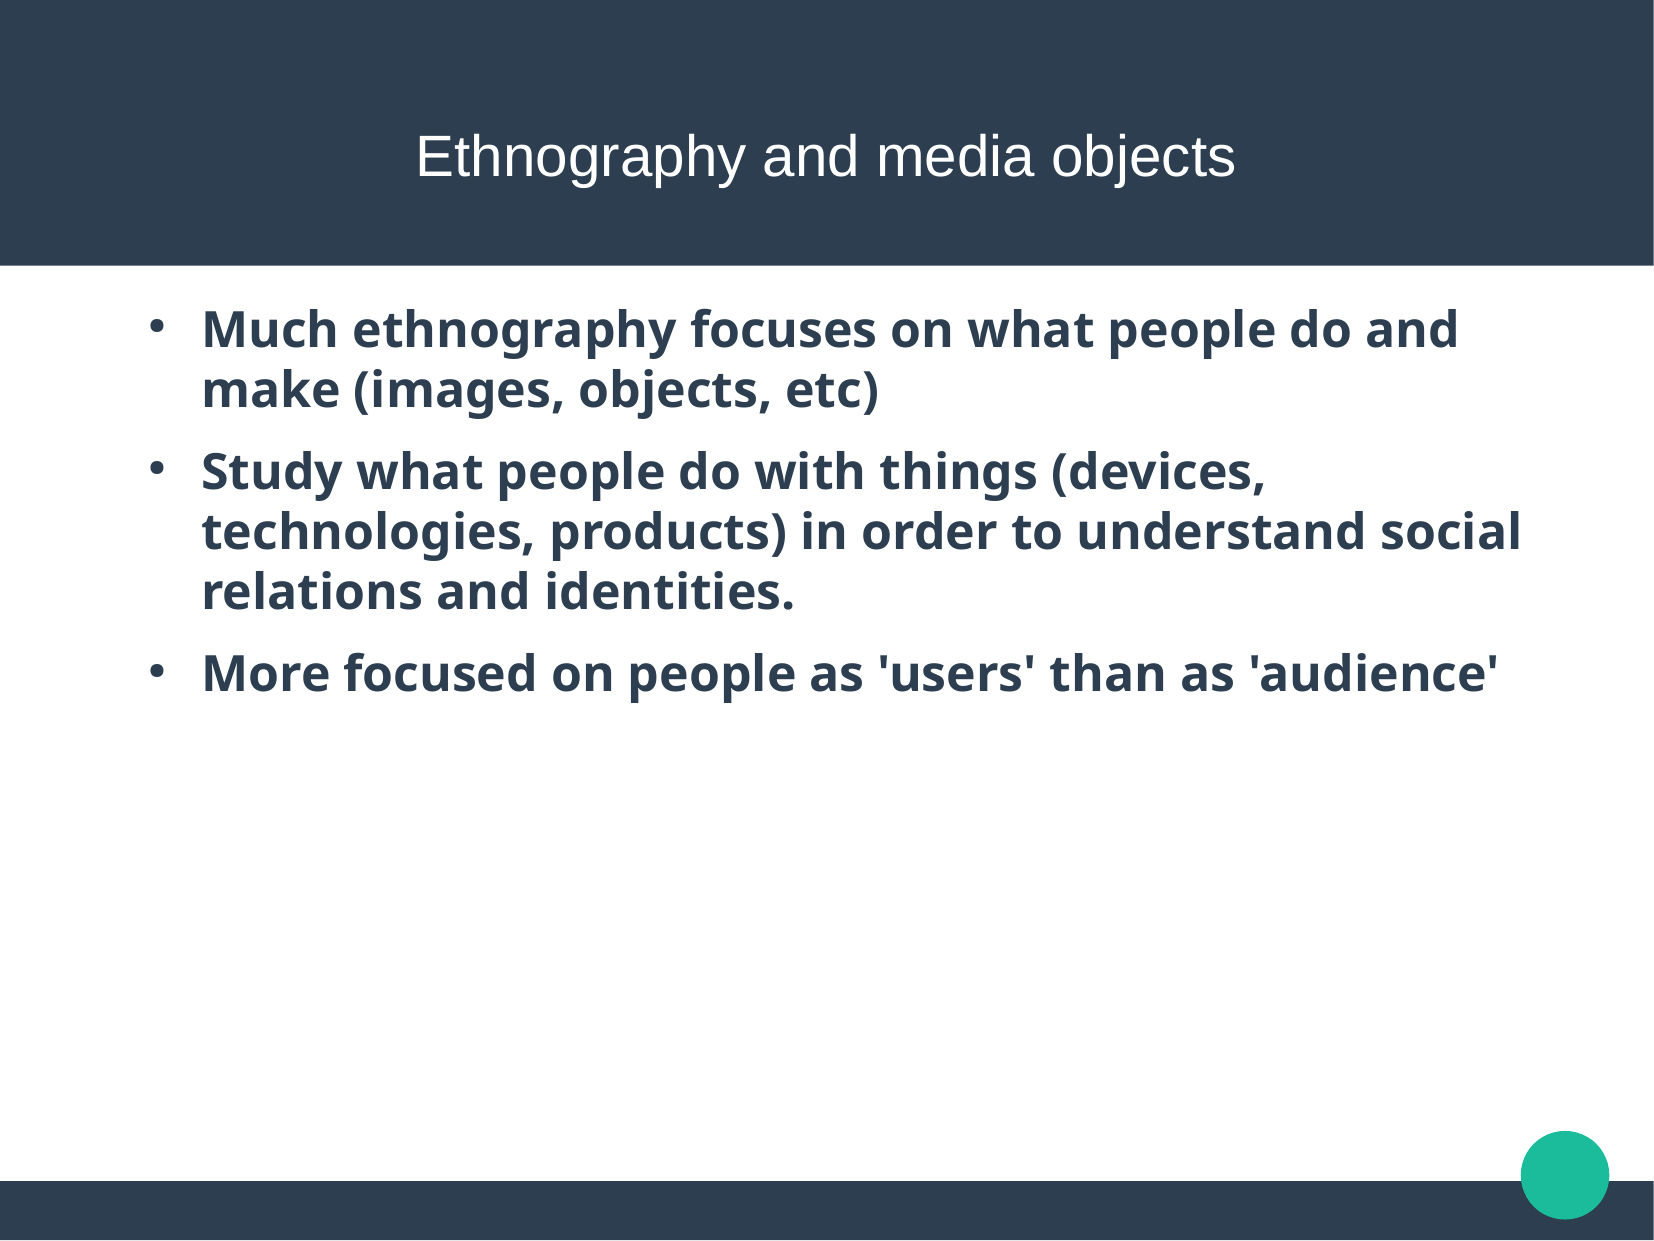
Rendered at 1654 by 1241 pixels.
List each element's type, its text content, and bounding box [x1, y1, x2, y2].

title Ethnography and media objects [82, 49, 1571, 257]
list Much ethnography focuses on what people do and make (images, objects, etc) Study what people do with things (devices, technologies, products) in order to understand social relations and identities. More focused on people as 'users' than as 'audience' [82, 290, 1571, 1010]
